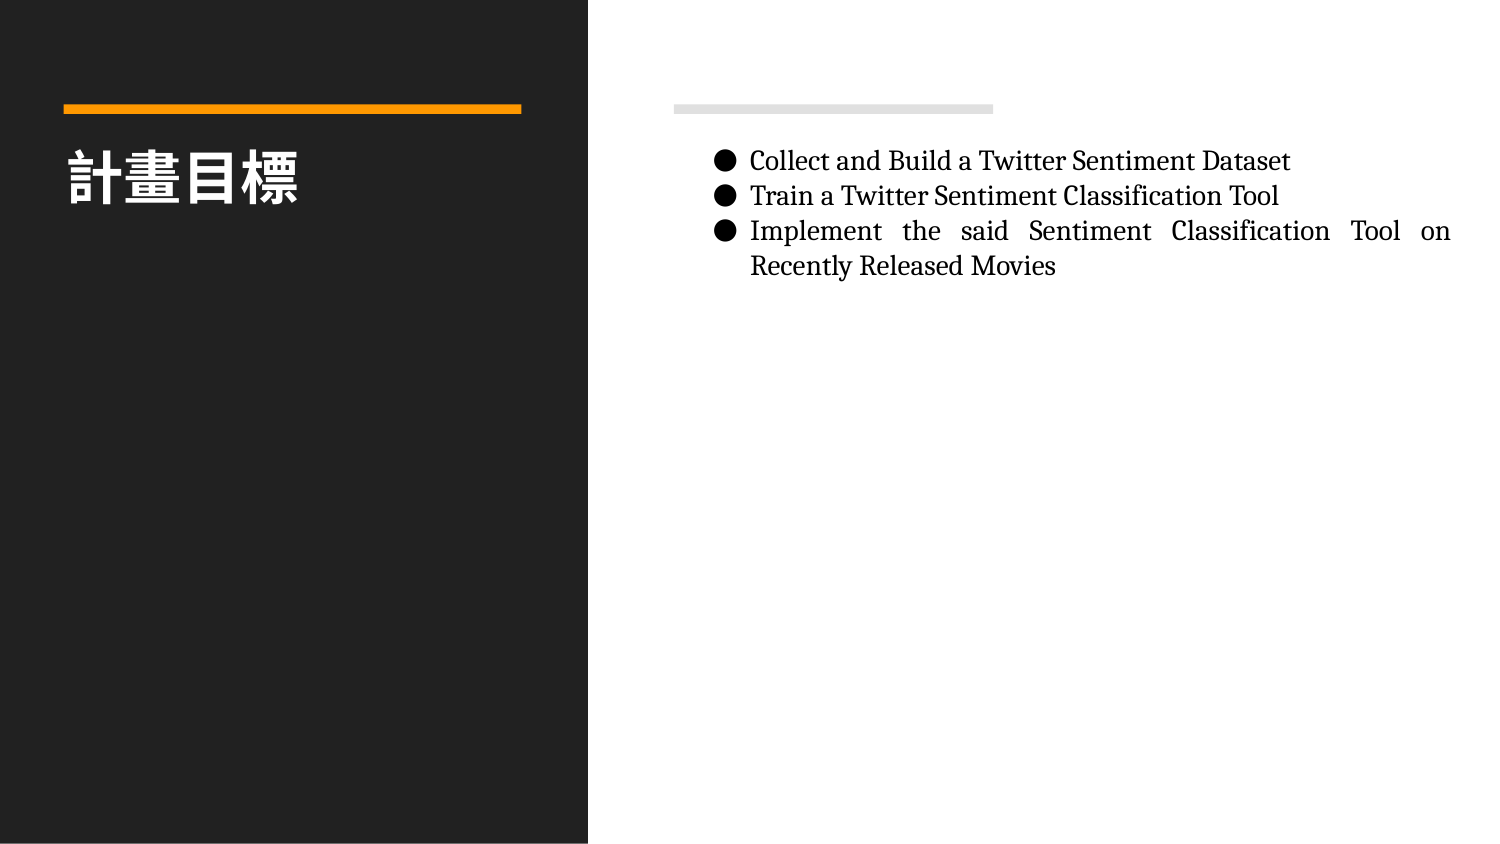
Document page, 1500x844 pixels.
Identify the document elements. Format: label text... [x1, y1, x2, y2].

list Collect and Build a Twitter Sentiment Dataset Train a Twitter Sentiment Classification Tool Implement the said Sentiment Classification Tool on Recently Released Movies [659, 126, 1467, 752]
title 計畫目標 [50, 126, 521, 743]
